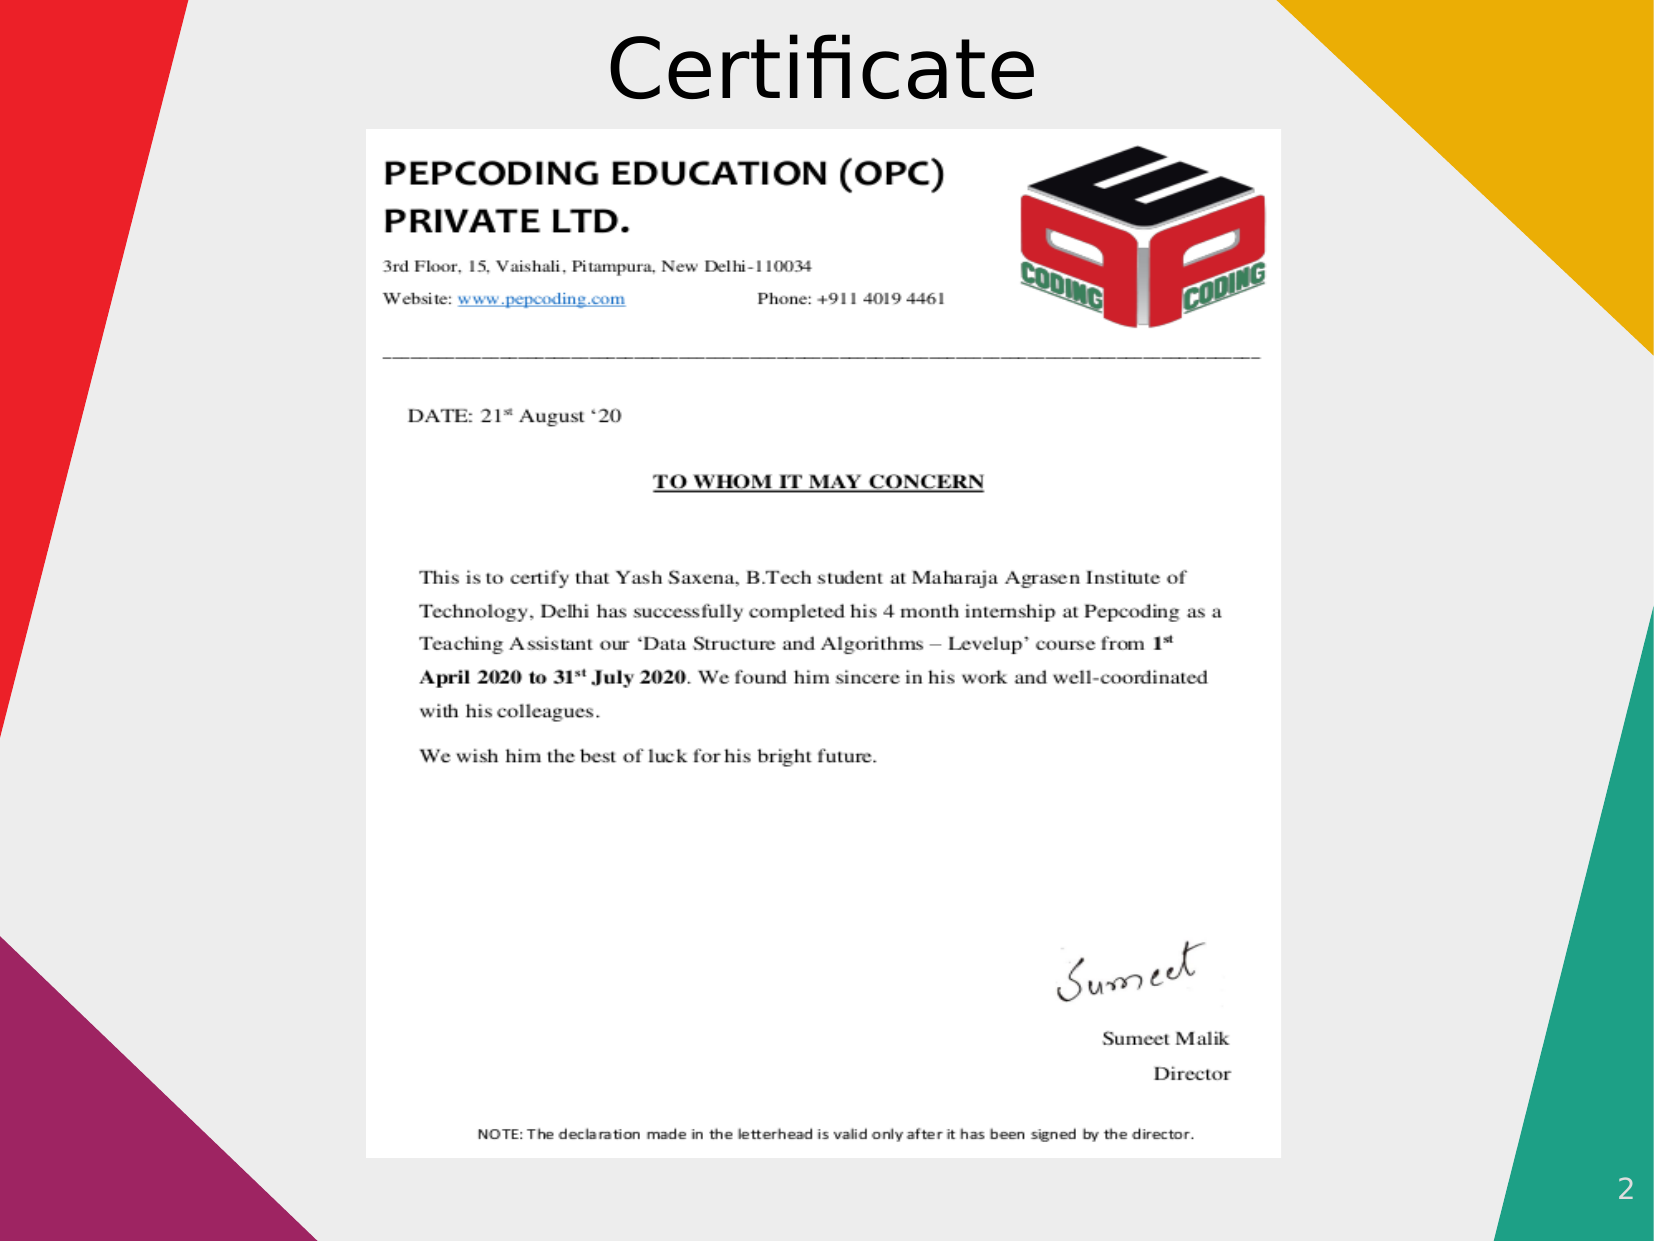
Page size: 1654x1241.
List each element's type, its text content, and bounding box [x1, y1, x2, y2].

title Certificate [200, 0, 1445, 141]
picture [366, 141, 1282, 1158]
